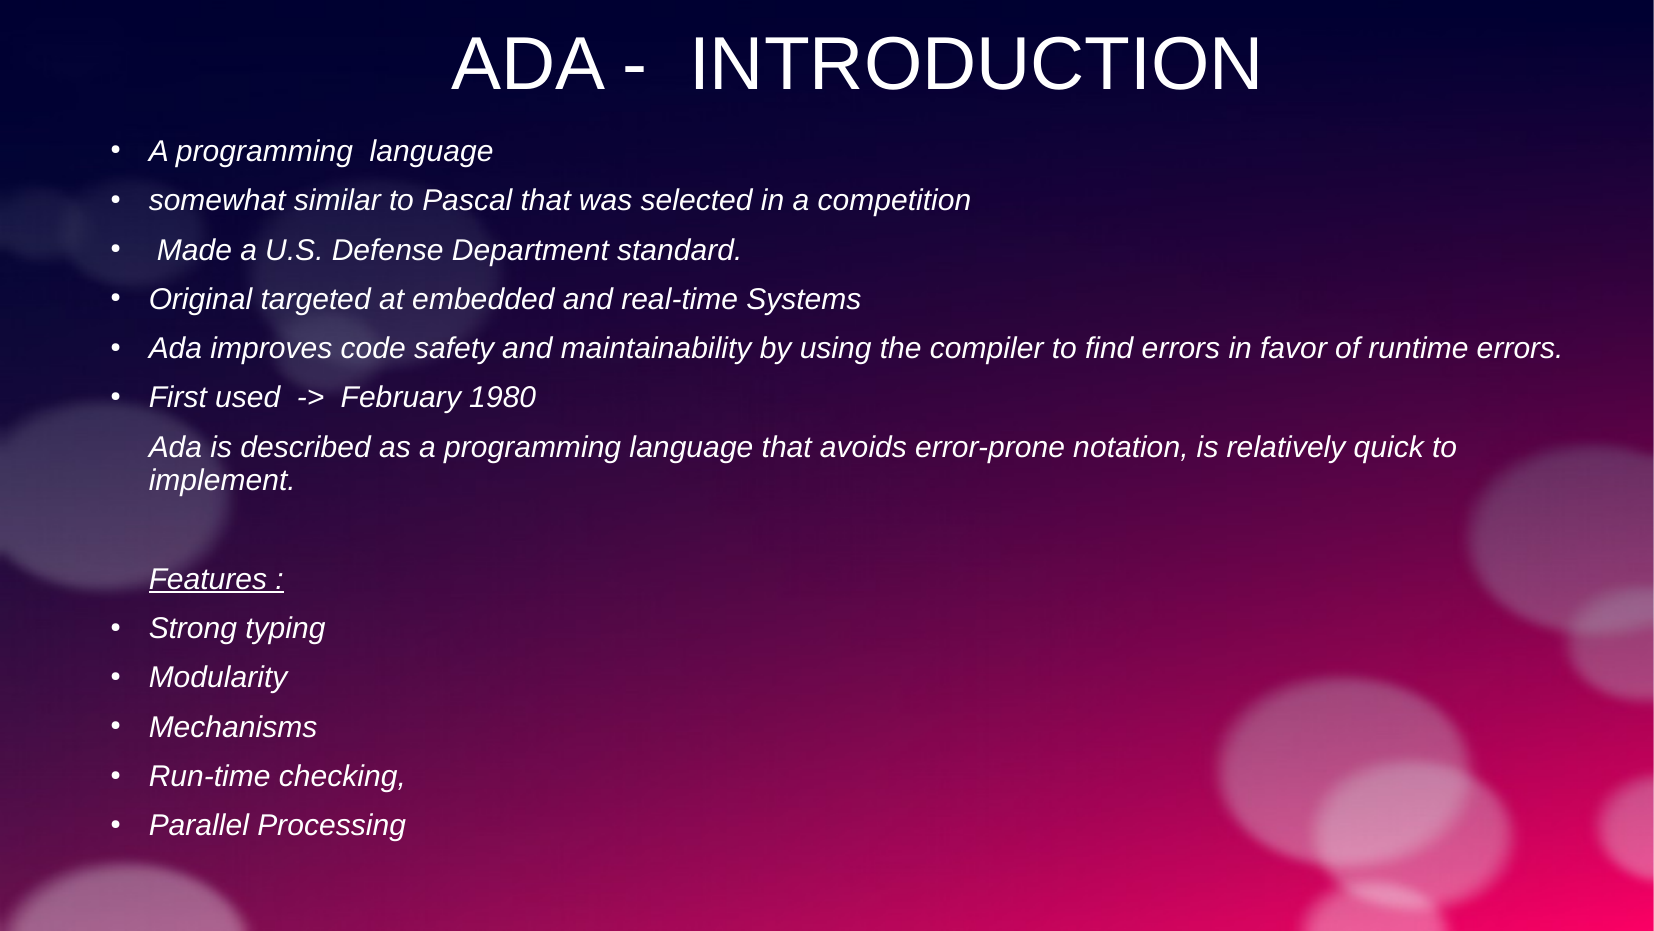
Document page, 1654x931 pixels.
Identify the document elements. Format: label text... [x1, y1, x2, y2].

list A programming language somewhat similar to Pascal that was selected in a competition Made a U.S. Defense Department standard. Original targeted at embedded and real-time Systems Ada improves code safety and maintainability by using the compiler to find errors in favor of runtime errors. First used -> February 1980 Ada is described as a programming language that avoids error-prone notation, is relatively quick to implement. Features : Strong typing Modularity Mechanisms Run-time checking, Parallel Processing [97, 134, 1586, 855]
title ADA - INTRODUCTION [82, 0, 1571, 141]
picture [0, 0, 1654, 931]
